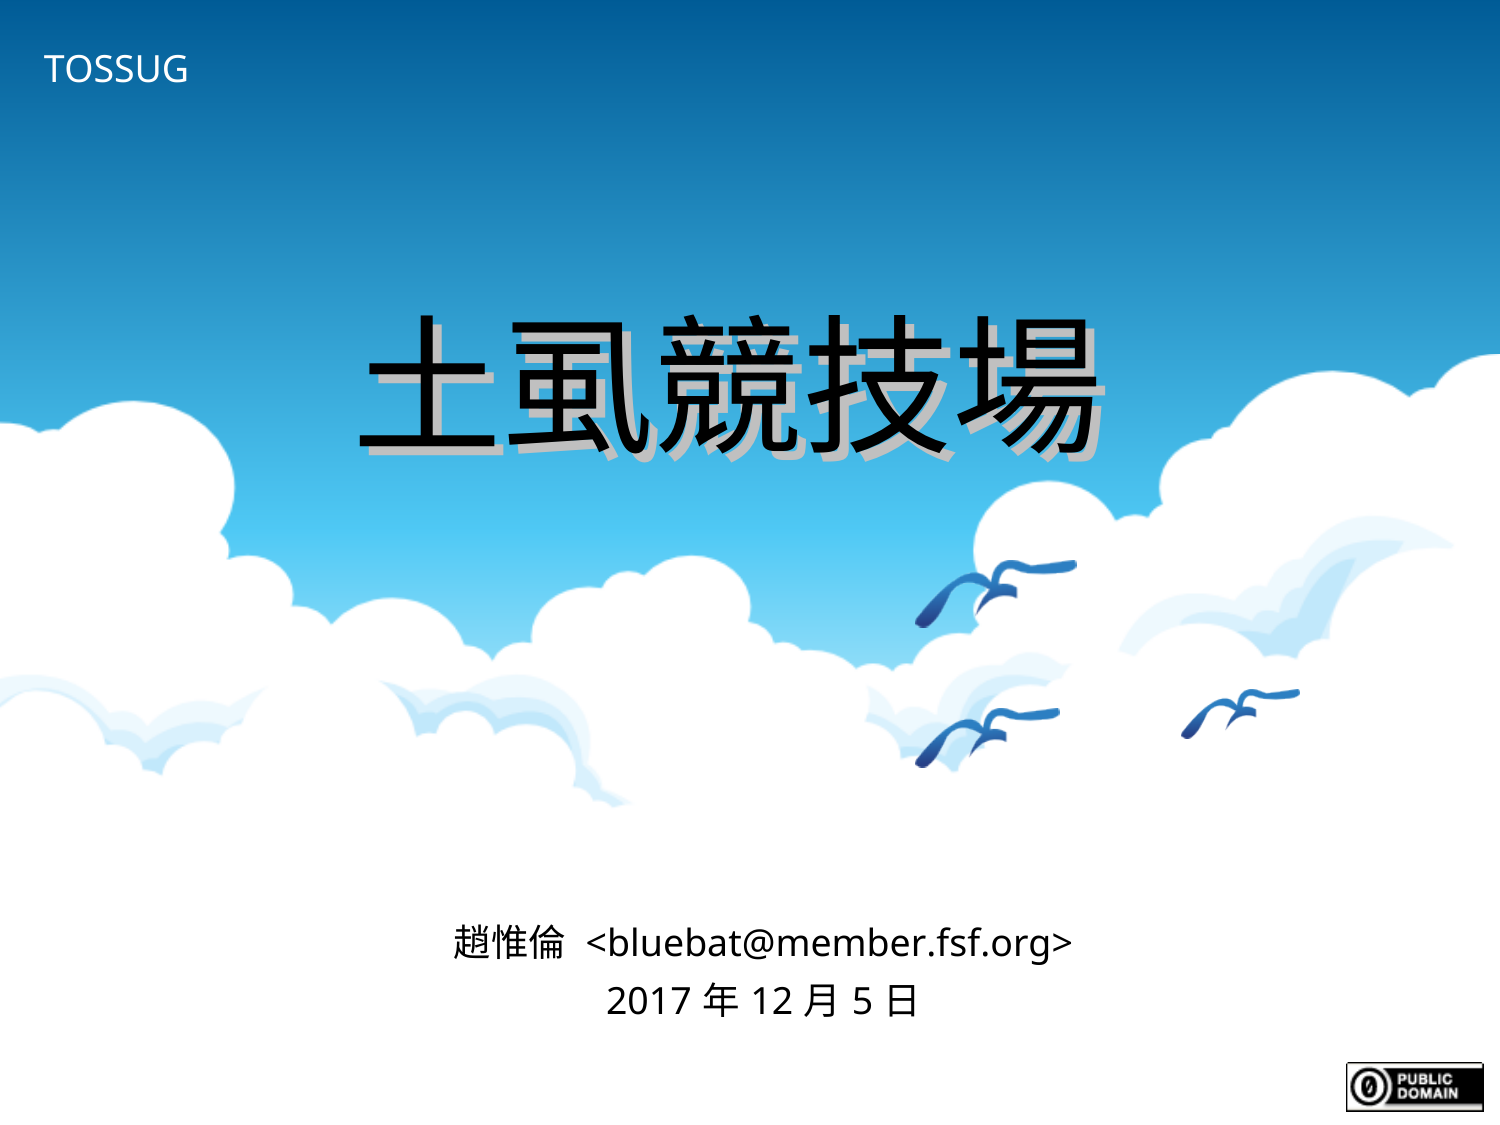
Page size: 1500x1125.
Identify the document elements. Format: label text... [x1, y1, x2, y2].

text_box TOSSUG [29, 35, 1192, 102]
title 土虱競技場 [337, 188, 1163, 549]
text_box 趙惟倫 <bluebat@member.fsf.org> 2017年12月5日 [361, 907, 1139, 1079]
picture [0, 354, 1500, 1125]
